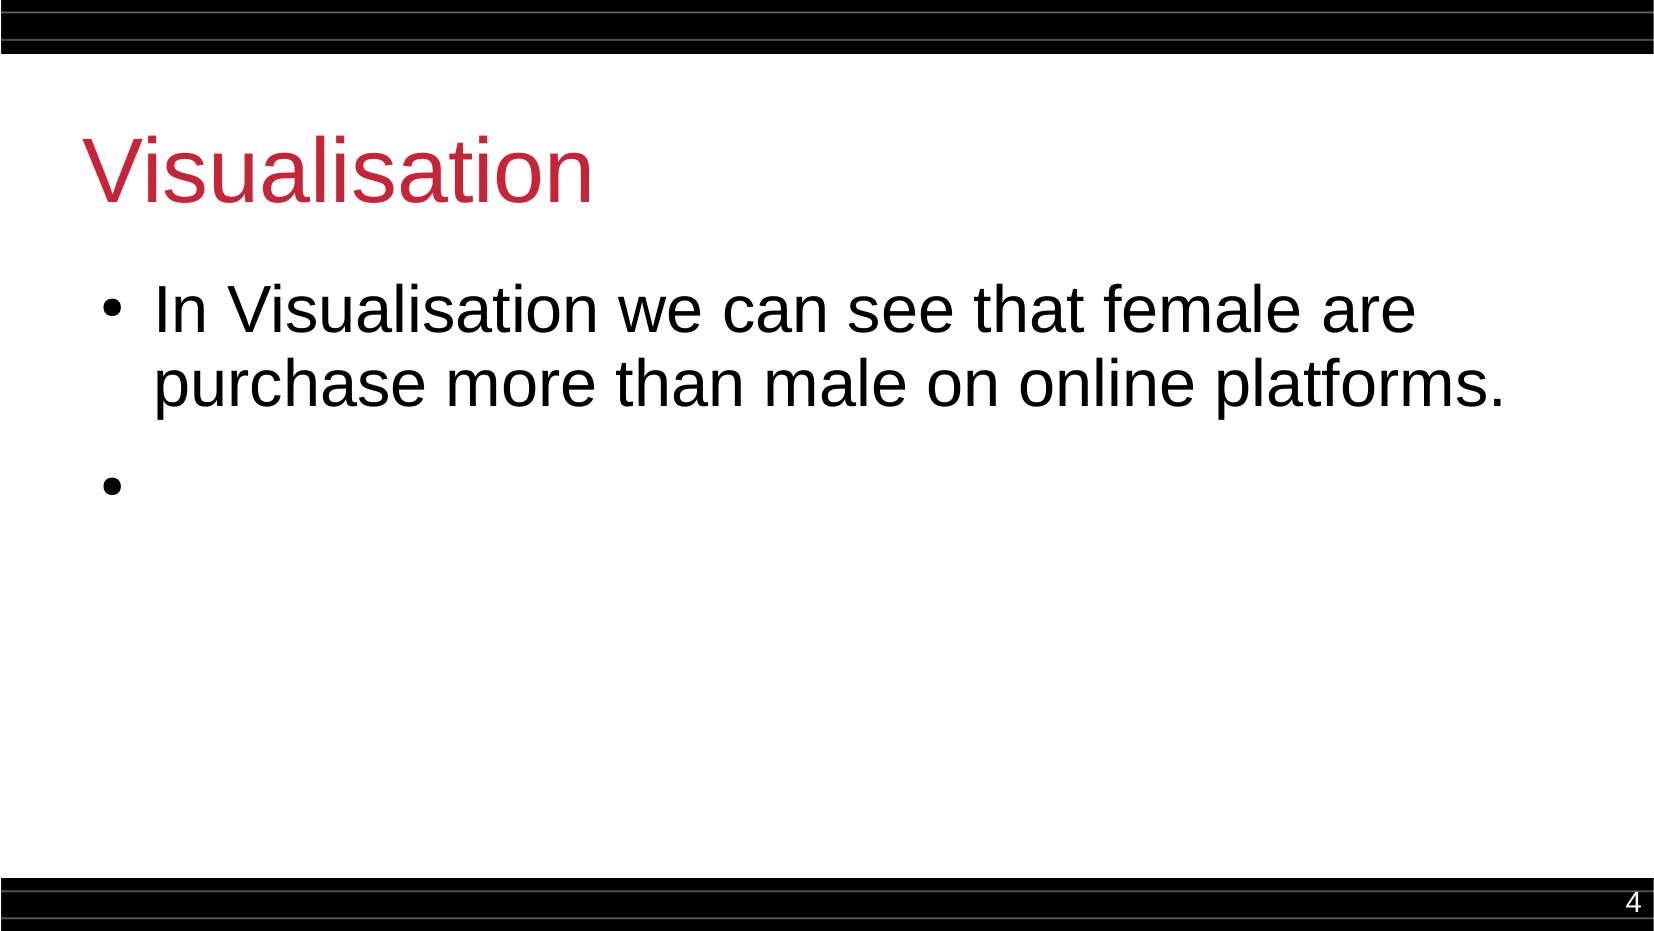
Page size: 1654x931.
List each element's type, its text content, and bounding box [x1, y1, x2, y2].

list In Visualisation we can see that female are purchase more than male on online platforms. [82, 271, 1571, 758]
picture [1, 878, 1654, 931]
title Visualisation [82, 92, 1571, 249]
picture [1, 0, 1654, 54]
